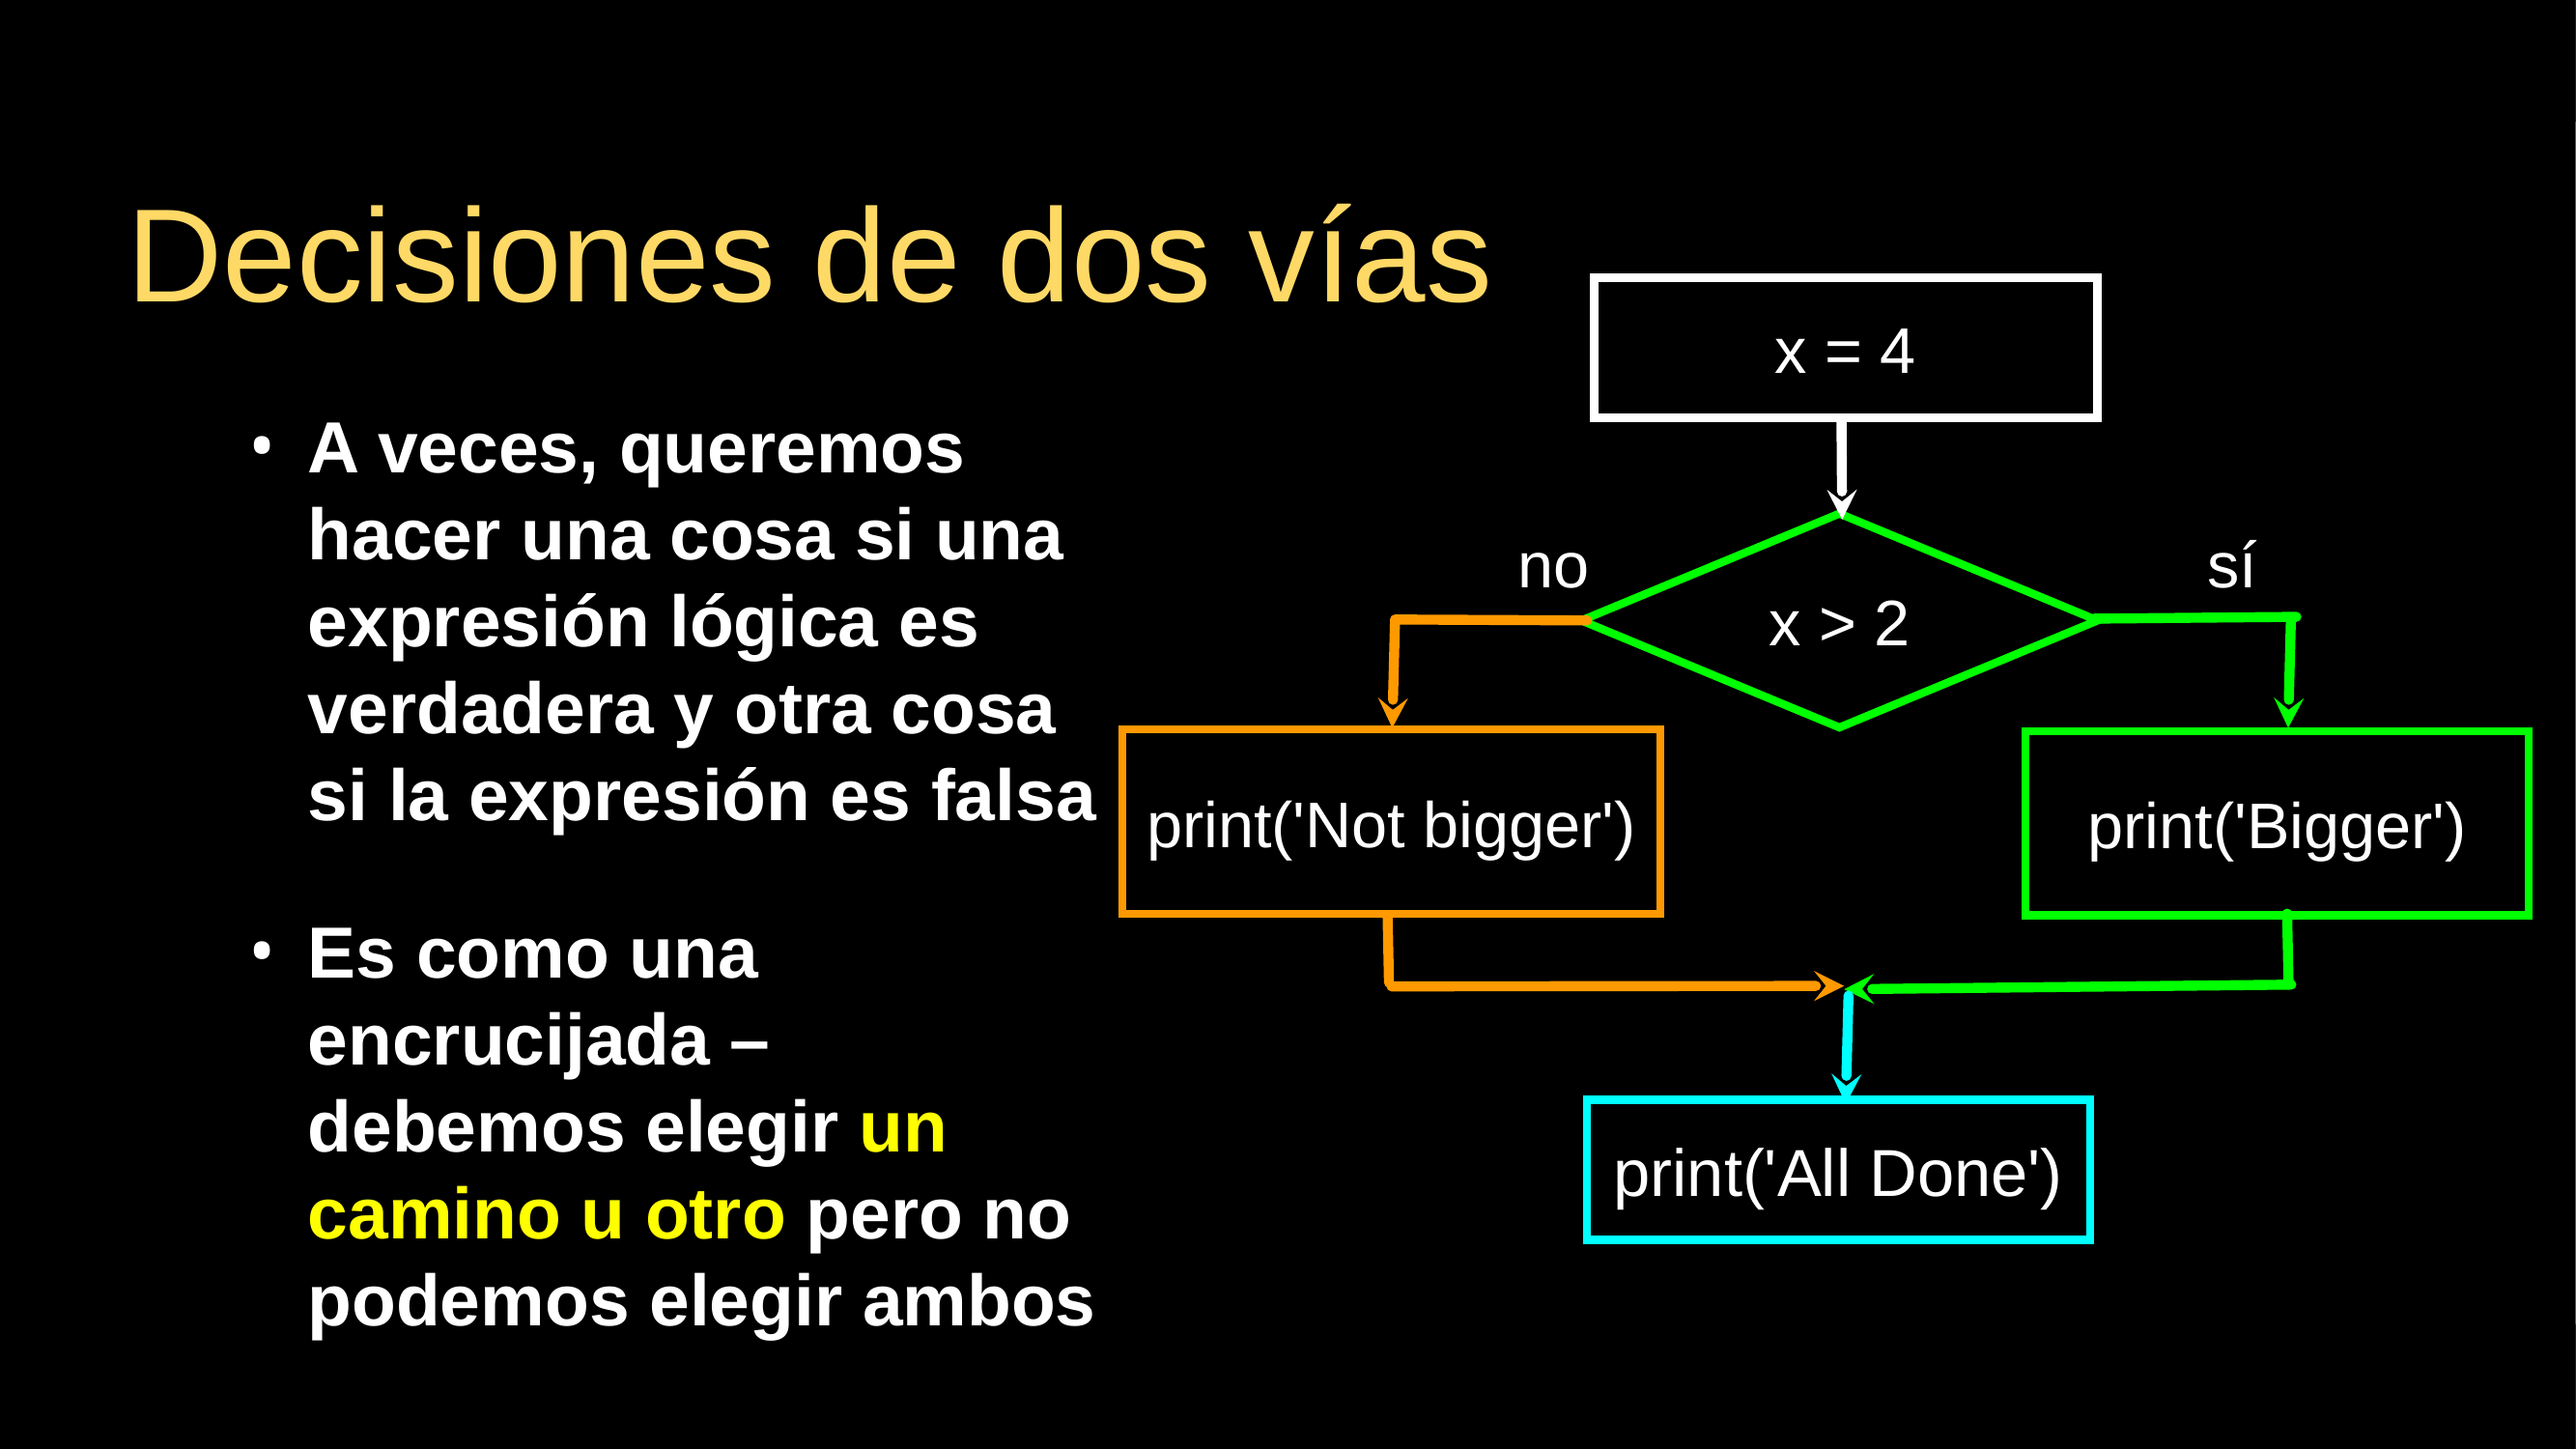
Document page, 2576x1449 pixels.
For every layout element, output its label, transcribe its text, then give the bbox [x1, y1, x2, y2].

text_box print('All Done') [1586, 1099, 2090, 1240]
text_box no [1514, 522, 1594, 604]
title Decisiones de dos vías [57, 118, 1564, 381]
text_box print('Not bigger') [1121, 728, 1660, 914]
text_box sí [2167, 522, 2297, 604]
text_box x > 2 [1591, 514, 2092, 728]
text_box x = 4 [1594, 277, 2098, 418]
list A veces, queremos hacer una cosa si una expresión lógica es verdadera y otra cosa si la expresión es falsa Es como una encrucijada – debemos elegir un camino u otro pero no podemos elegir ambos [183, 423, 1115, 1318]
text_box print('Bigger') [2025, 730, 2530, 916]
